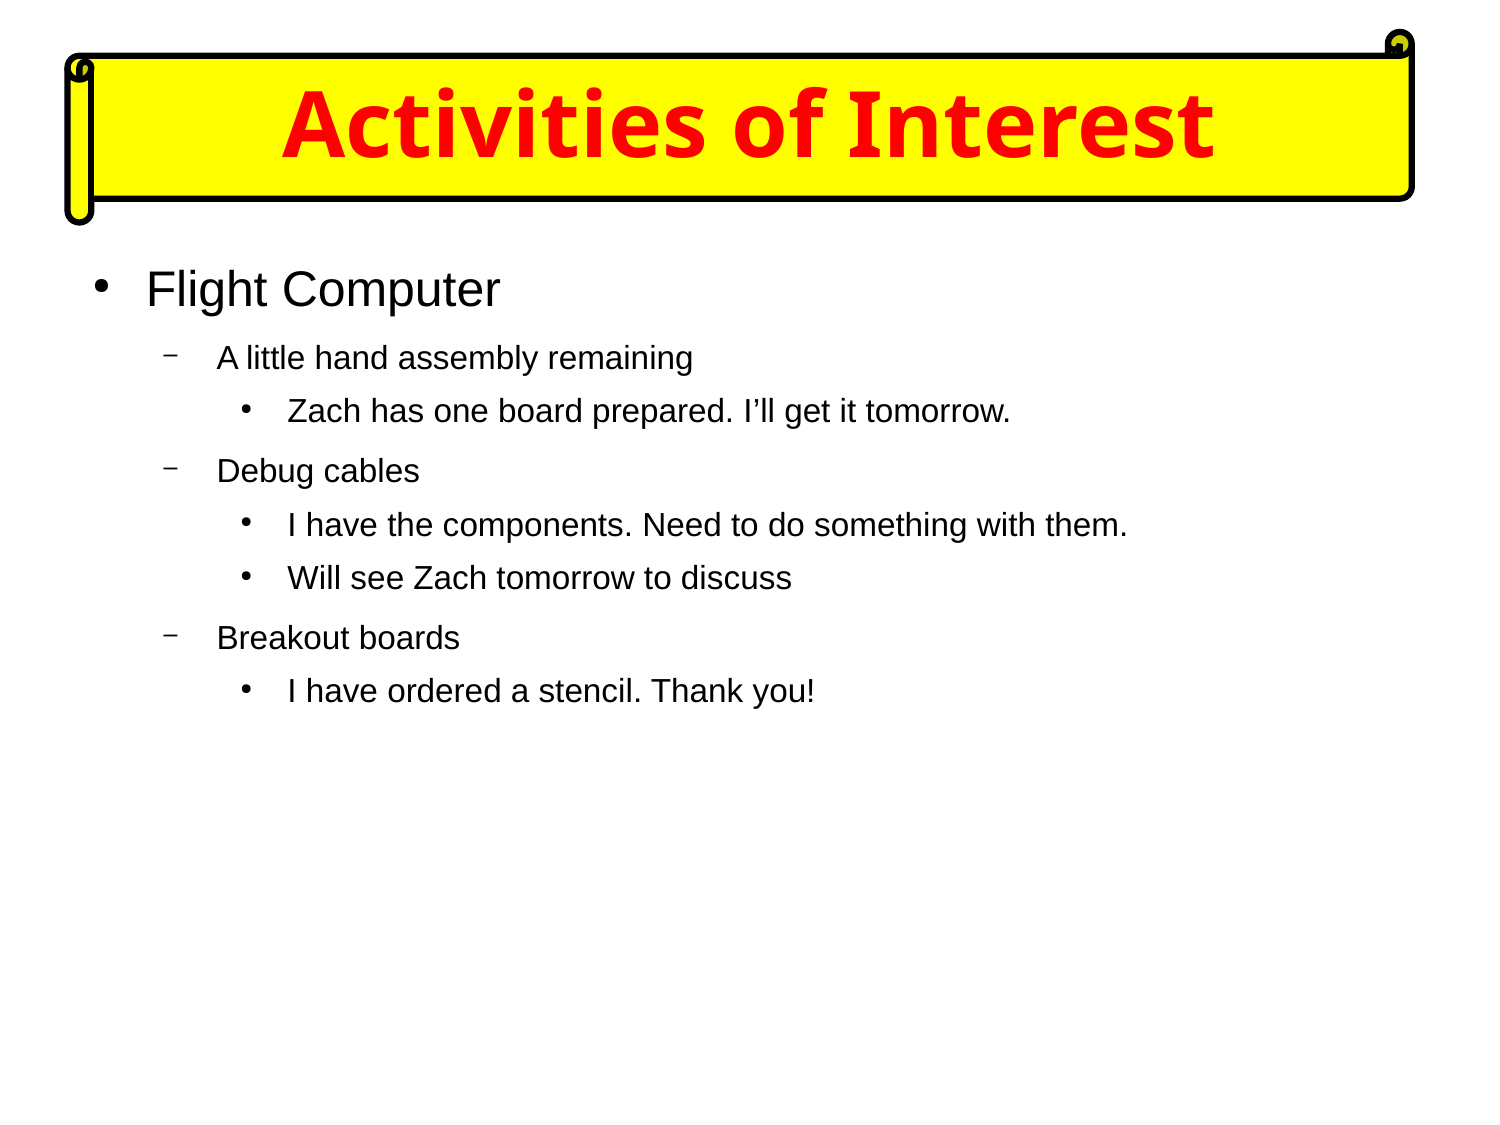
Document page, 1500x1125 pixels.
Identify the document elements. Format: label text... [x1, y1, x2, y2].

text_box Activities of Interest [0, 58, 1500, 184]
text_box [67, 184, 1412, 223]
text_box [72, 31, 1412, 58]
list Flight Computer A little hand assembly remaining Zach has one board prepared. I’ll get it tomorrow. Debug cables I have the components. Need to do something with them. Will see Zach tomorrow to discuss Breakout boards I have ordered a stencil. Thank you! [75, 263, 1425, 916]
